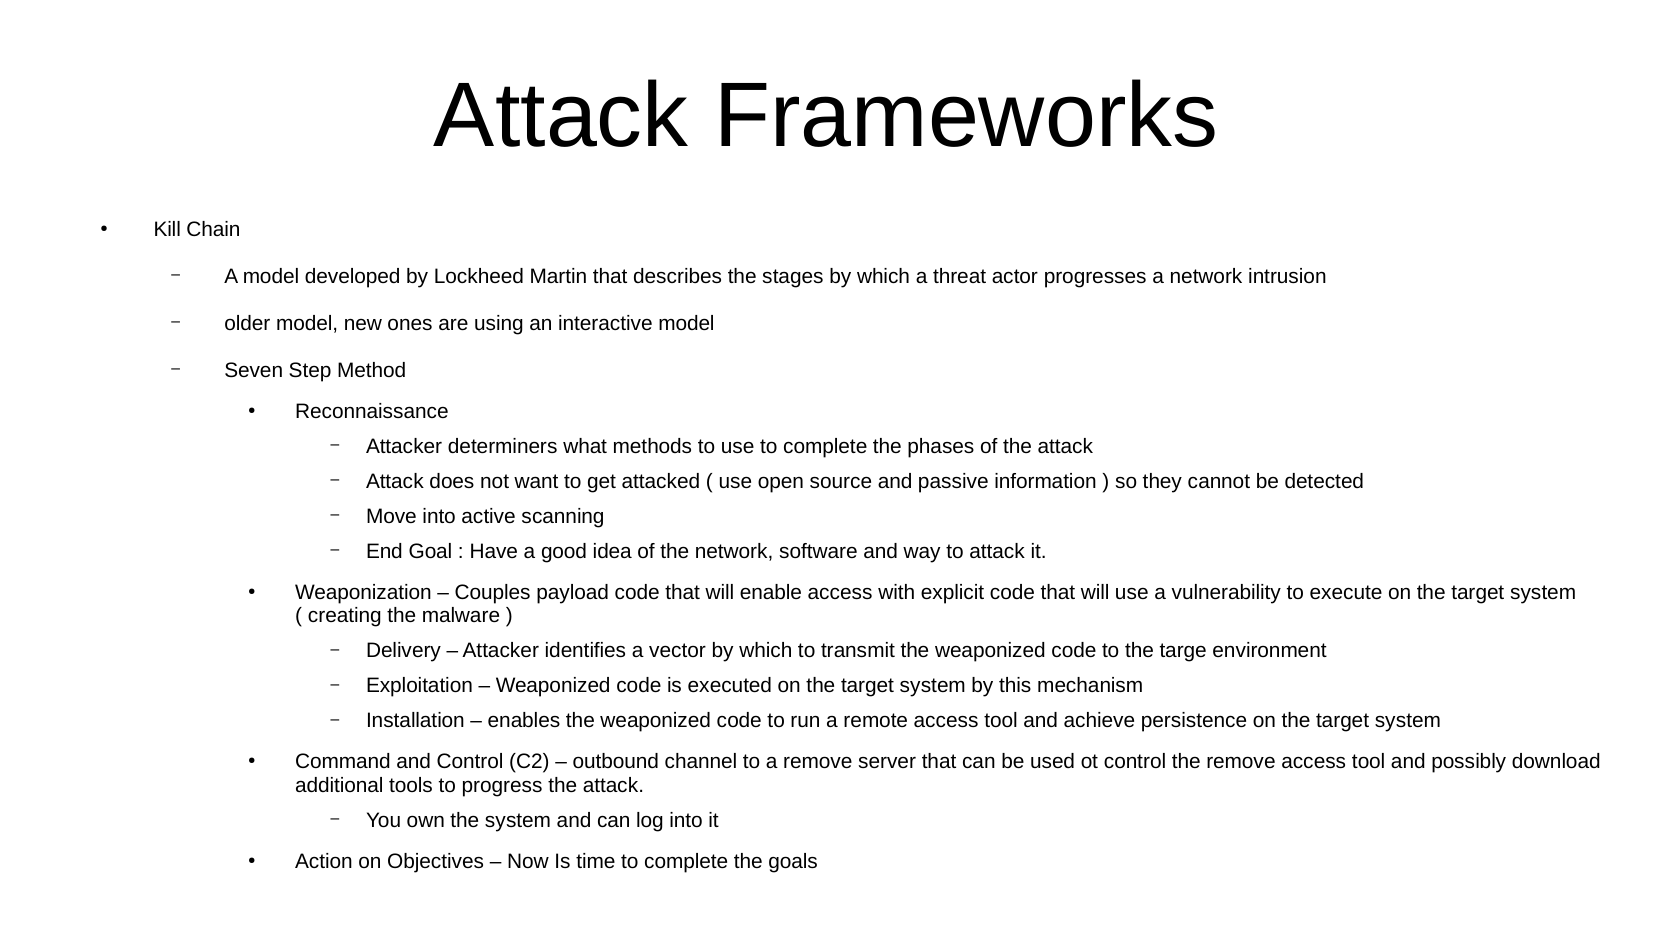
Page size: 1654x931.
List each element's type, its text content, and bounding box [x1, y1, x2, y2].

title Attack Frameworks [82, 37, 1571, 193]
list Kill Chain A model developed by Lockheed Martin that describes the stages by which a threat actor progresses a network intrusion older model, new ones are using an interactive model Seven Step Method Reconnaissance Attacker determiners what methods to use to complete the phases of the attack Attack does not want to get attacked ( use open source and passive information ) so they cannot be detected Move into active scanning End Goal : Have a good idea of the network, software and way to attack it. Weaponization – Couples payload code that will enable access with explicit code that will use a vulnerability to execute on the target system ( creating the malware ) Delivery – Attacker identifies a vector by which to transmit the weaponized code to the targe environment Exploitation – Weaponized code is executed on the target system by this mechanism Installation – enables the weaponized code to run a remote access tool and achieve persistence on the target system Command and Control (C2) – outbound channel to a remove server that can be used ot control the remove access tool and possibly download additional tools to progress the attack. You own the system and can log into it Action on Objectives – Now Is time to complete the goals [82, 217, 1621, 901]
